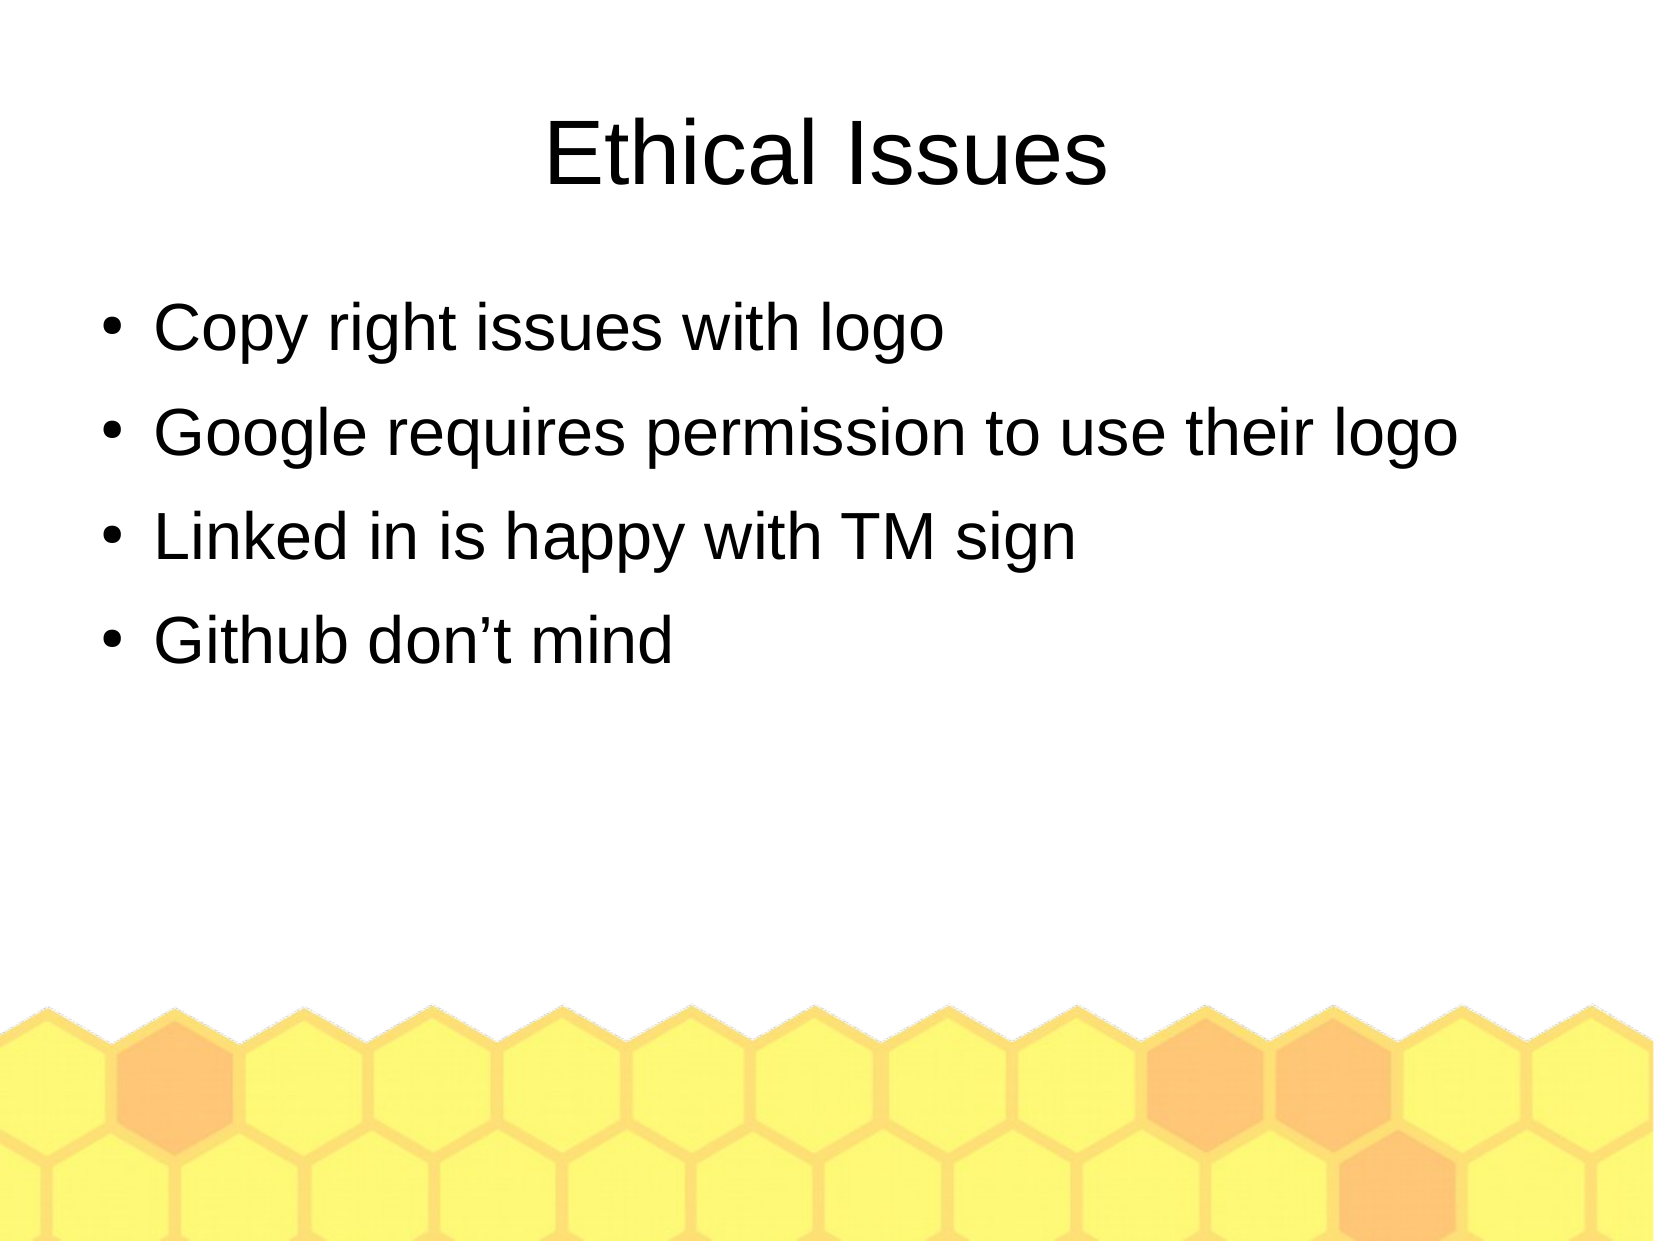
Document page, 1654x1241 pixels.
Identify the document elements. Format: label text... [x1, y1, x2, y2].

picture [0, 1001, 1654, 1241]
title Ethical Issues [82, 49, 1571, 257]
list Copy right issues with logo Google requires permission to use their logo Linked in is happy with TM sign Github don’t mind [82, 290, 1571, 1010]
